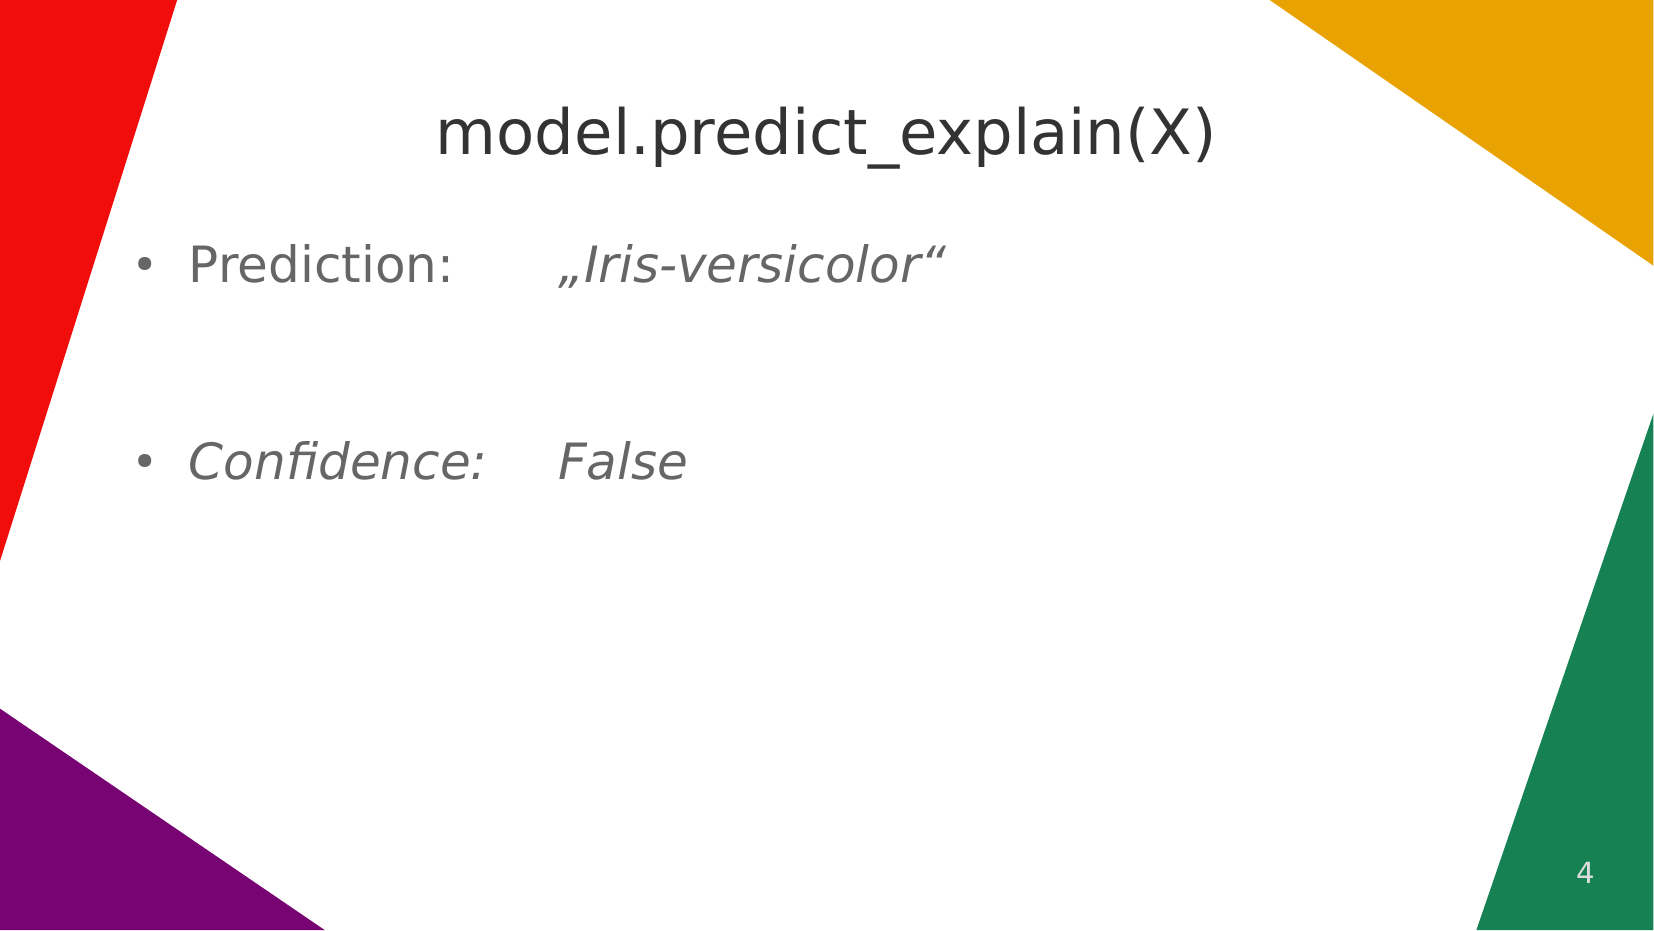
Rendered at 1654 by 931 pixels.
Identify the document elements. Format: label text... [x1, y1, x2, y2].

title model.predict_explain(X) [118, 59, 1536, 207]
list Prediction: „Iris-versicolor“ Confidence: False [118, 236, 1536, 827]
